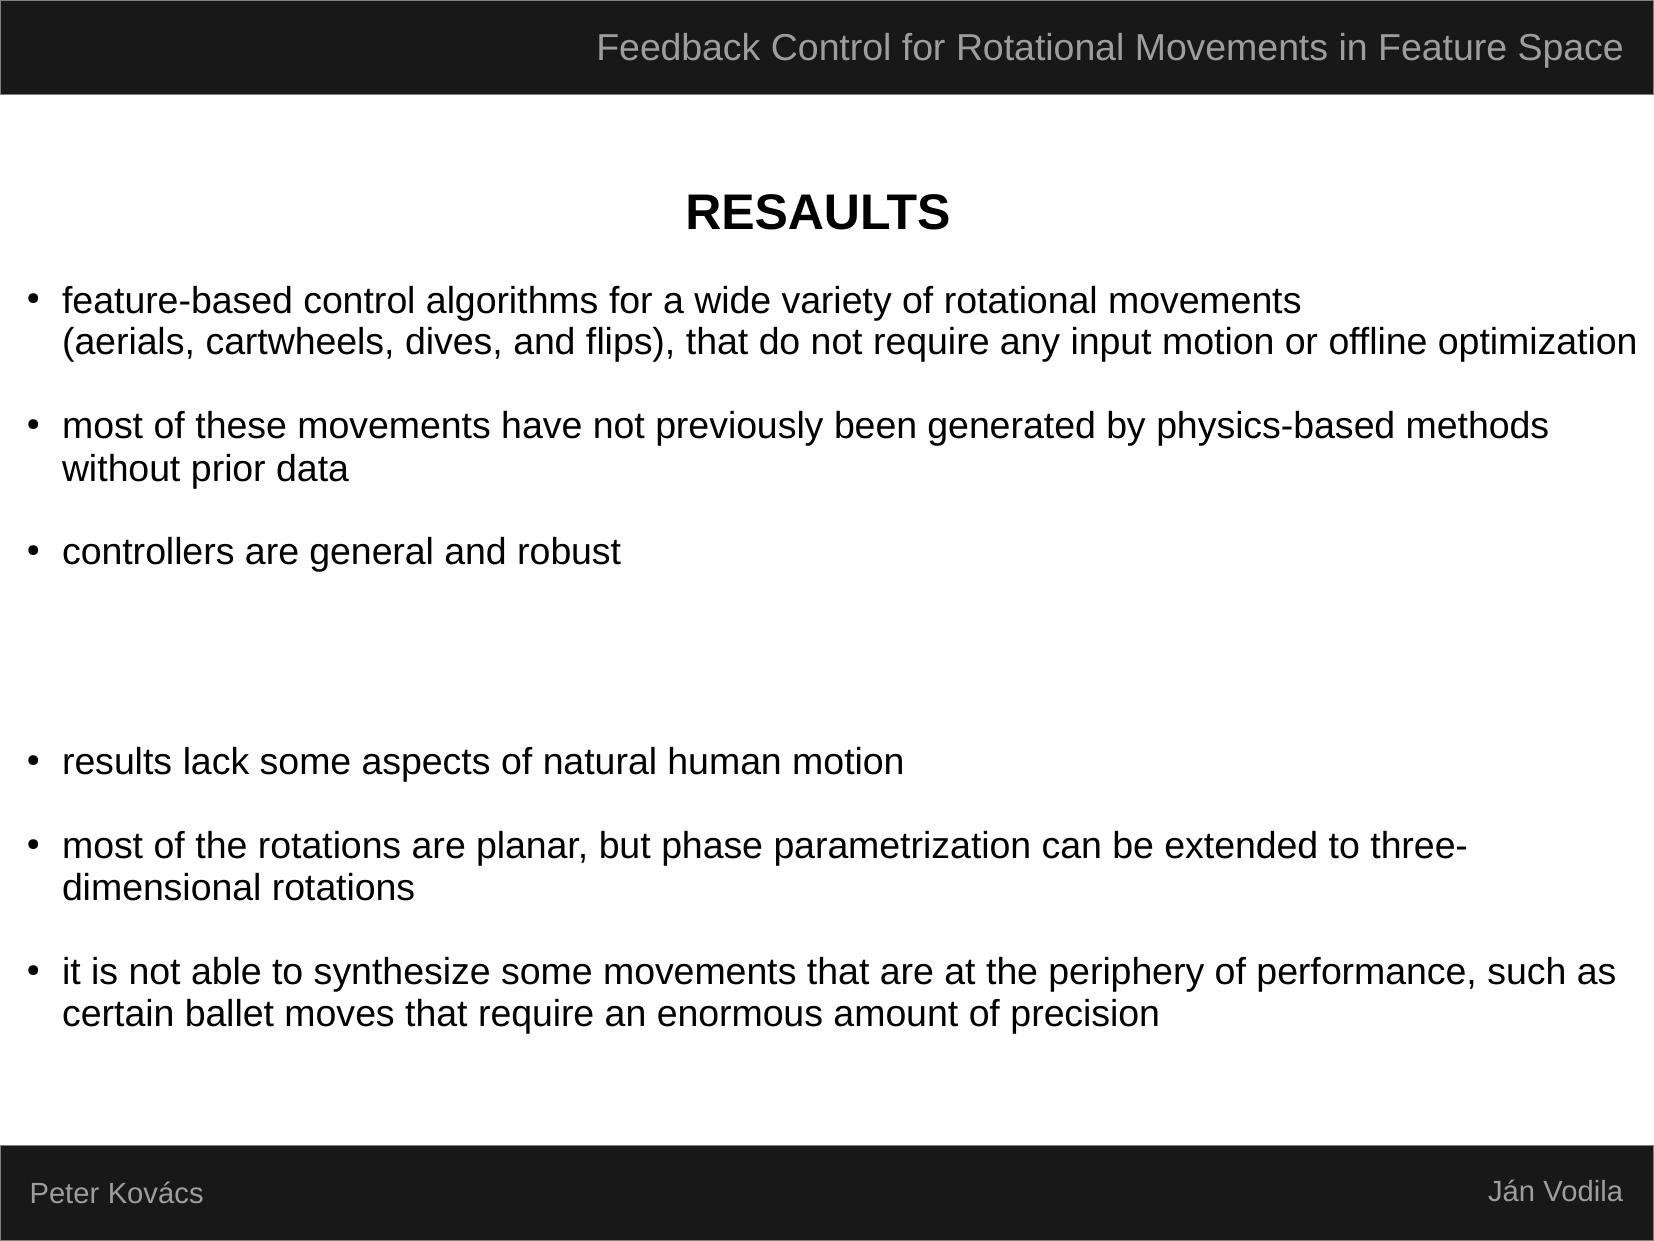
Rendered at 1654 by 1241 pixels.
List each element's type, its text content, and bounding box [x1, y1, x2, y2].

title Feedback Control for Rotational Movements in Feature Space [29, 26, 1625, 69]
text_box [0, 1145, 1654, 1241]
text_box [0, 0, 1654, 95]
text_box Peter Kovács [29, 1175, 243, 1211]
text_box feature-based control algorithms for a wide variety of rotational movements (aerials, cartwheels, dives, and flips), that do not require any input motion or offline optimization most of these movements have not previously been generated by physics-based methods without prior data controllers are general and robust results lack some aspects of natural human motion most of the rotations are planar, but phase parametrization can be extended to three-dimensional rotations it is not able to synthesize some movements that are at the periphery of performance, such as certain ballet moves that require an enormous amount of precision [11, 271, 1654, 1044]
text_box RESAULTS [88, 177, 1548, 250]
text_box Ján Vodila [1488, 1175, 1625, 1208]
